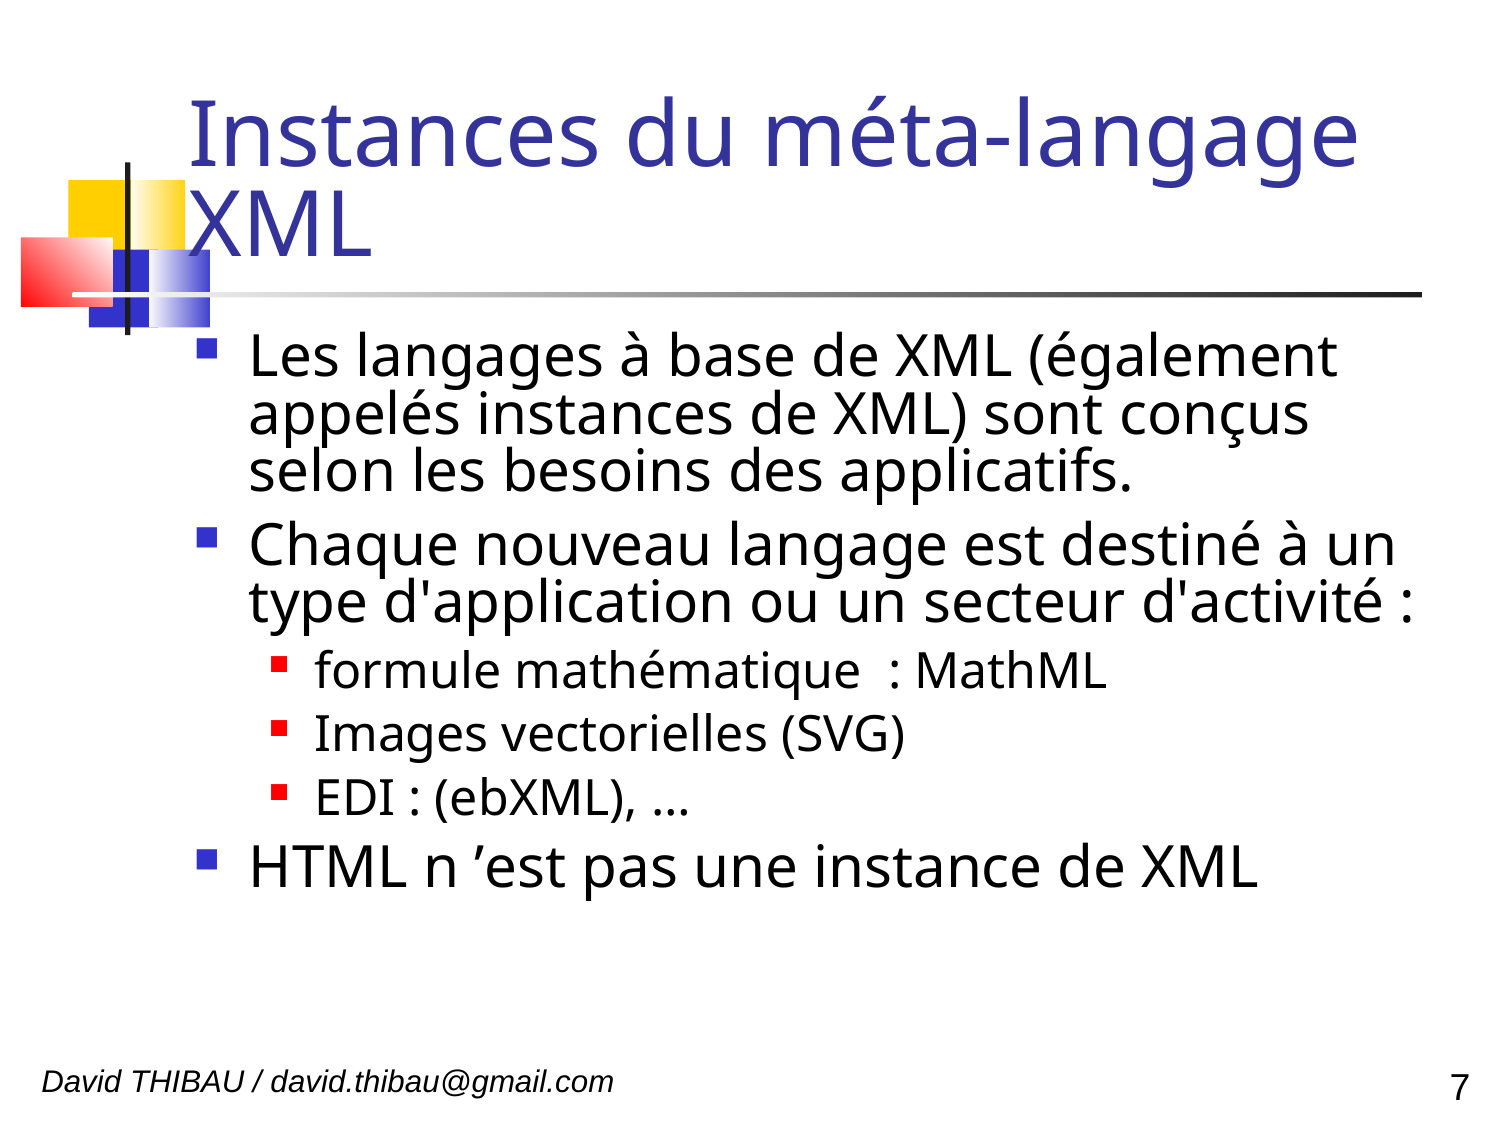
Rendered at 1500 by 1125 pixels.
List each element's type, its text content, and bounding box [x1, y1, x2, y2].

list Les langages à base de XML (également appelés instances de XML) sont conçus selon les besoins des applicatifs. Chaque nouveau langage est destiné à un type d'application ou un secteur d'activité : formule mathématique : MathML Images vectorielles (SVG) EDI : (ebXML), … HTML n ’est pas une instance de XML [193, 330, 1469, 1047]
title Instances du méta-langage XML [188, 94, 1467, 275]
